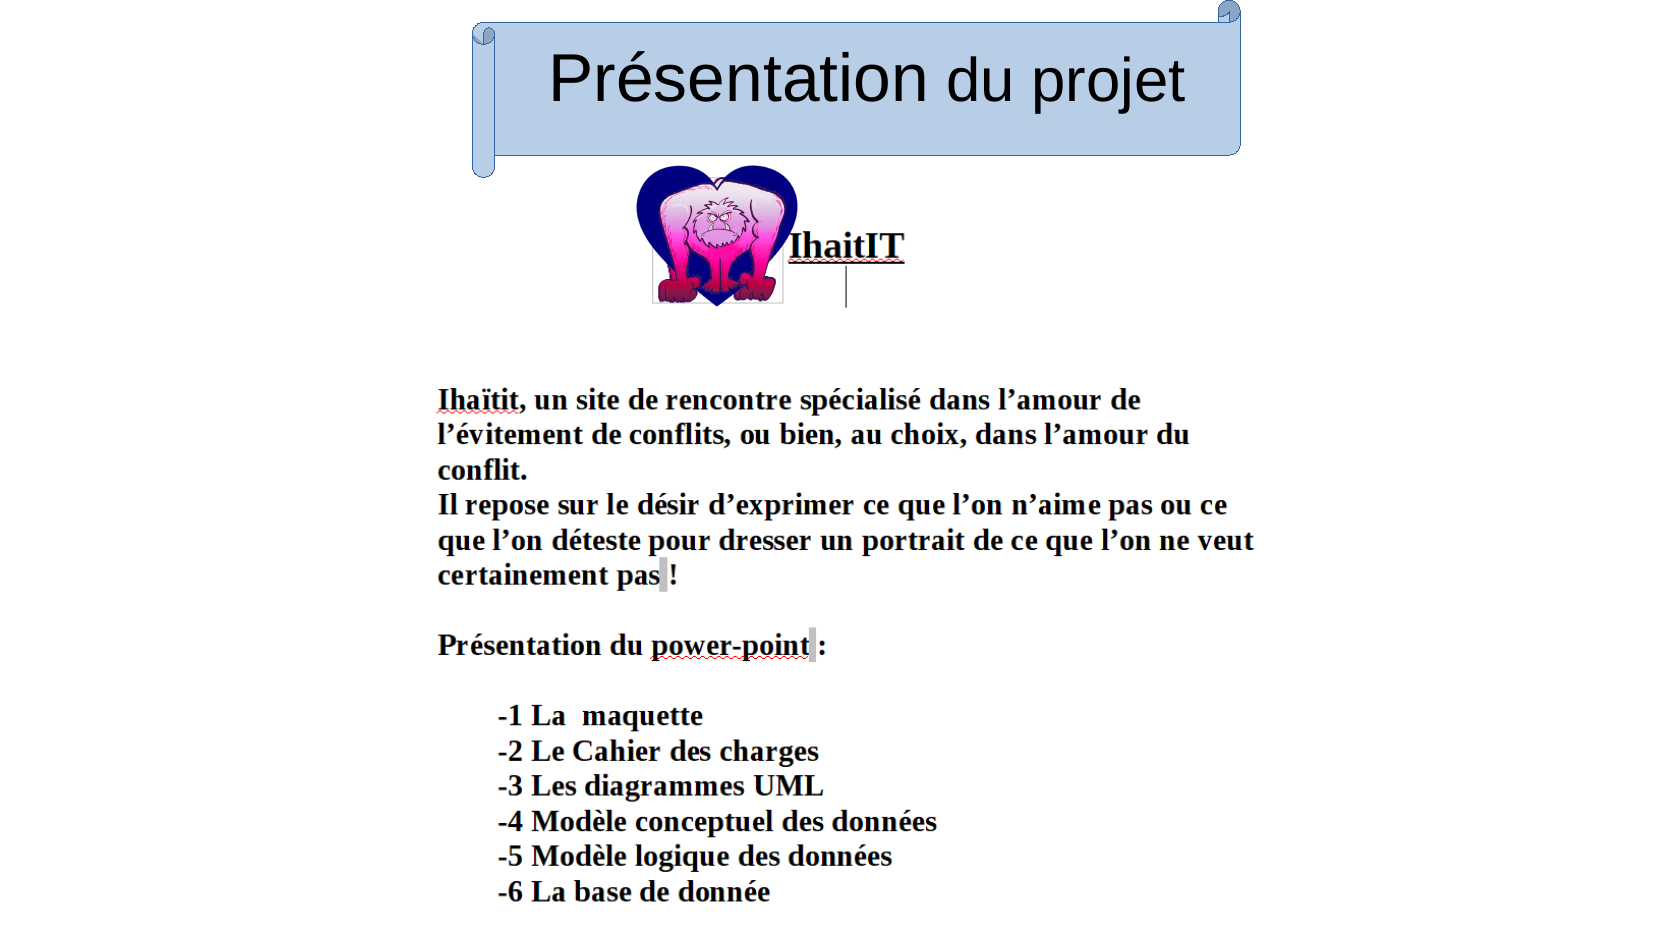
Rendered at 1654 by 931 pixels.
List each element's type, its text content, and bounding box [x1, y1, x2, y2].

text_box [472, 0, 1241, 178]
list Présentation du projet [496, 40, 1241, 148]
picture [413, 165, 1270, 931]
